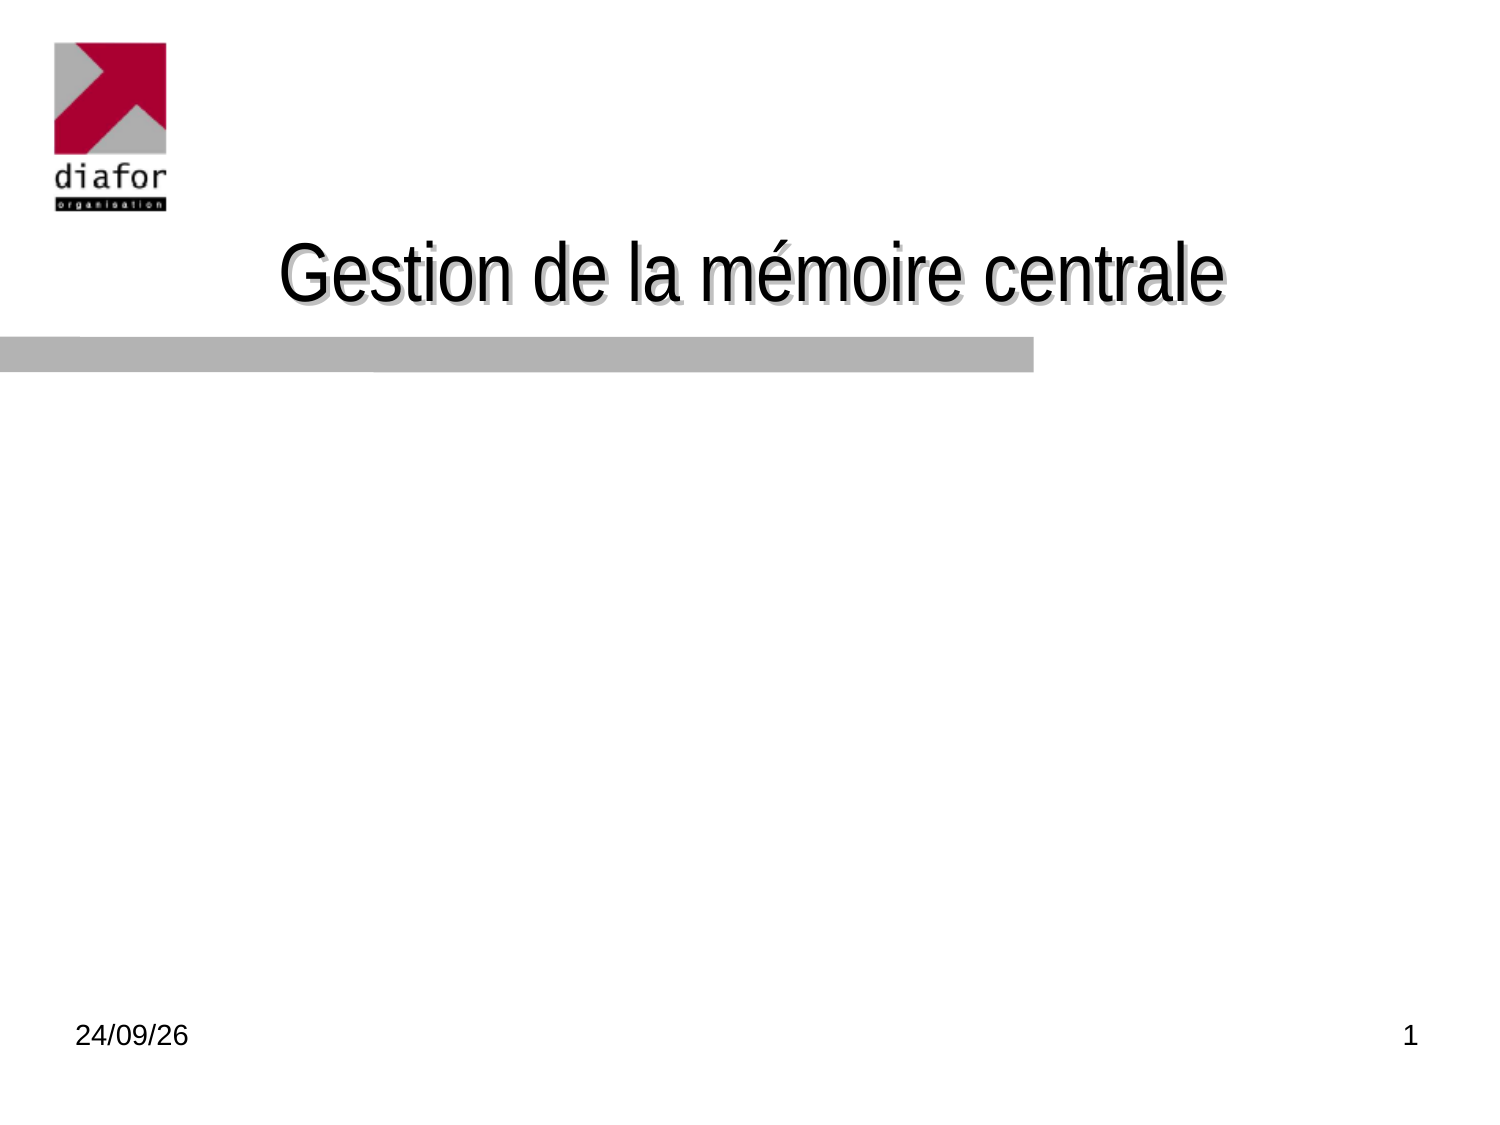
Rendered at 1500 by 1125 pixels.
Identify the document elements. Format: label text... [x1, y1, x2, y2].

title Gestion de la mémoire centrale [59, 217, 1447, 431]
picture [53, 42, 168, 213]
